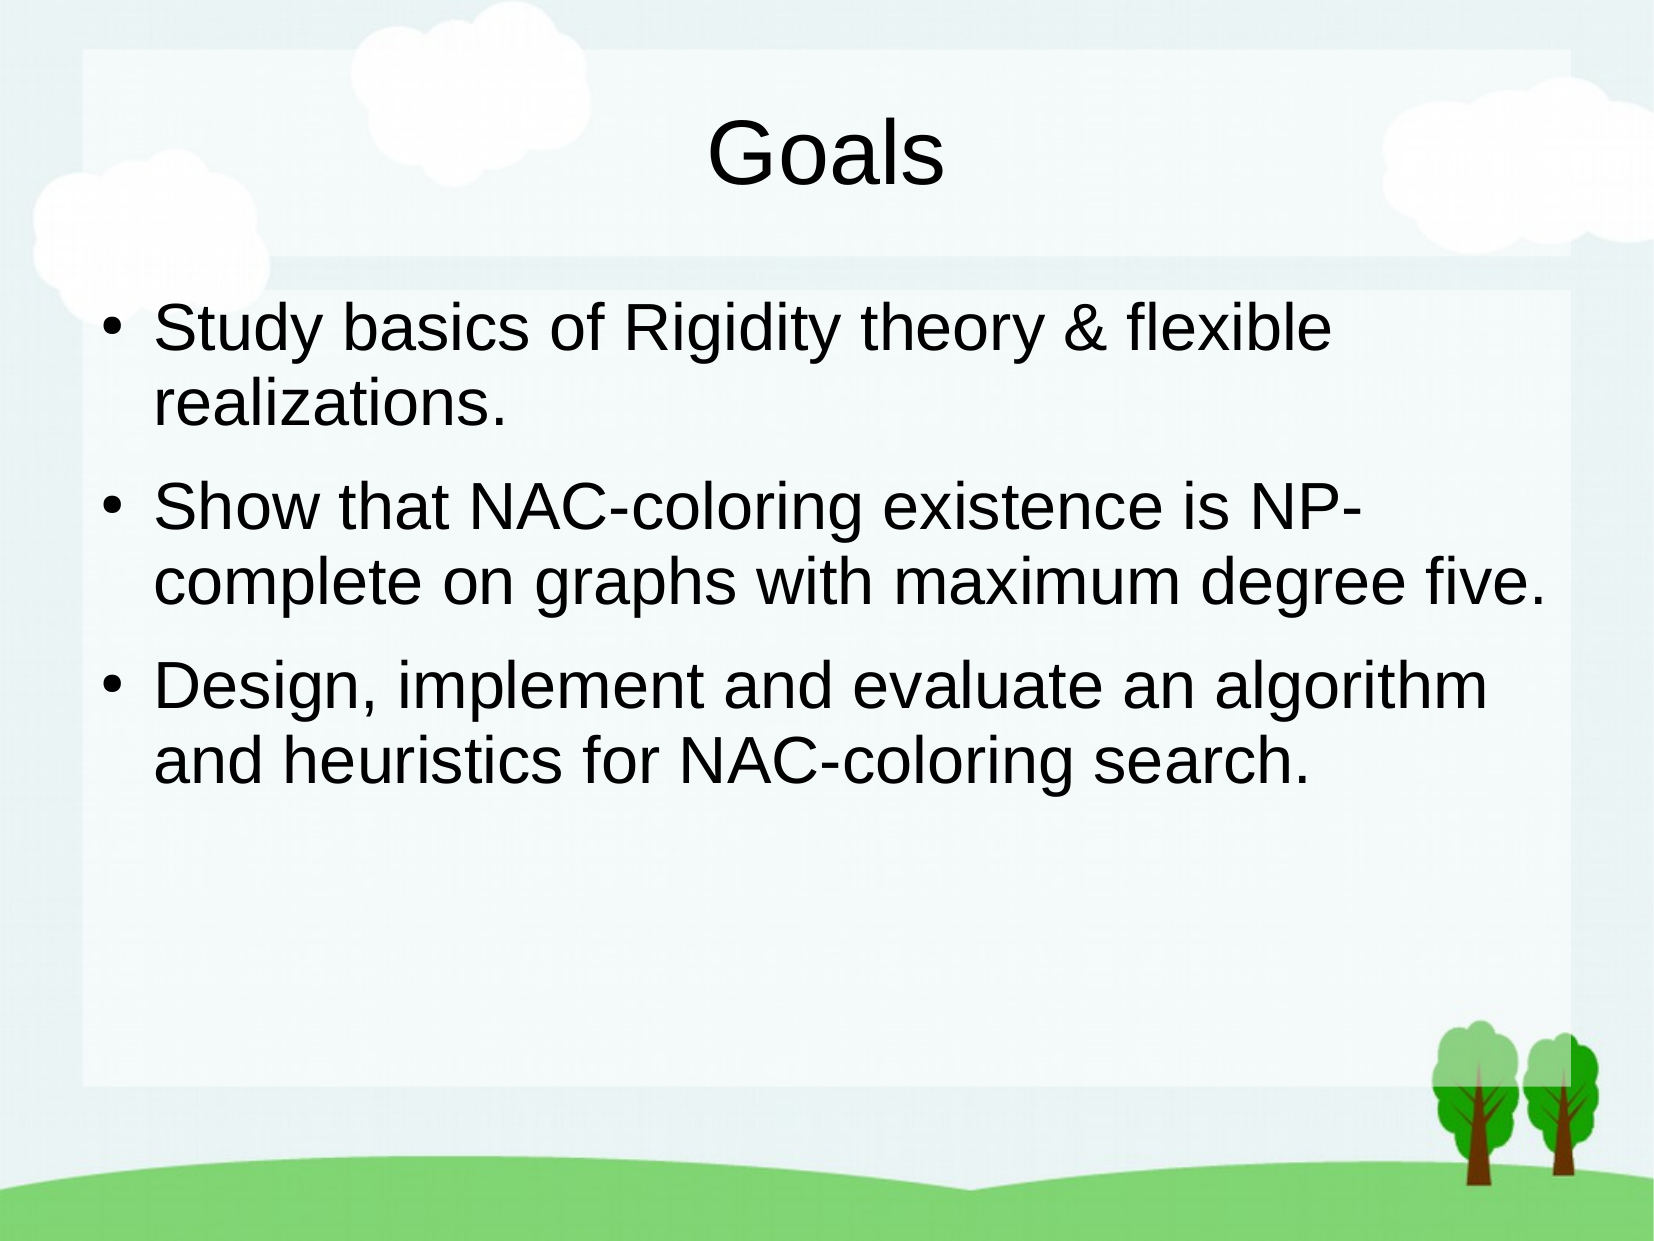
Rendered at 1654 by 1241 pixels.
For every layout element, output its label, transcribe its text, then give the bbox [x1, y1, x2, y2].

title Goals [82, 49, 1571, 257]
list Study basics of Rigidity theory & flexible realizations. Show that NAC-coloring existence is NP-complete on graphs with maximum degree five. Design, implement and evaluate an algorithm and heuristics for NAC-coloring search. [82, 290, 1571, 1087]
picture [0, 0, 1654, 1241]
